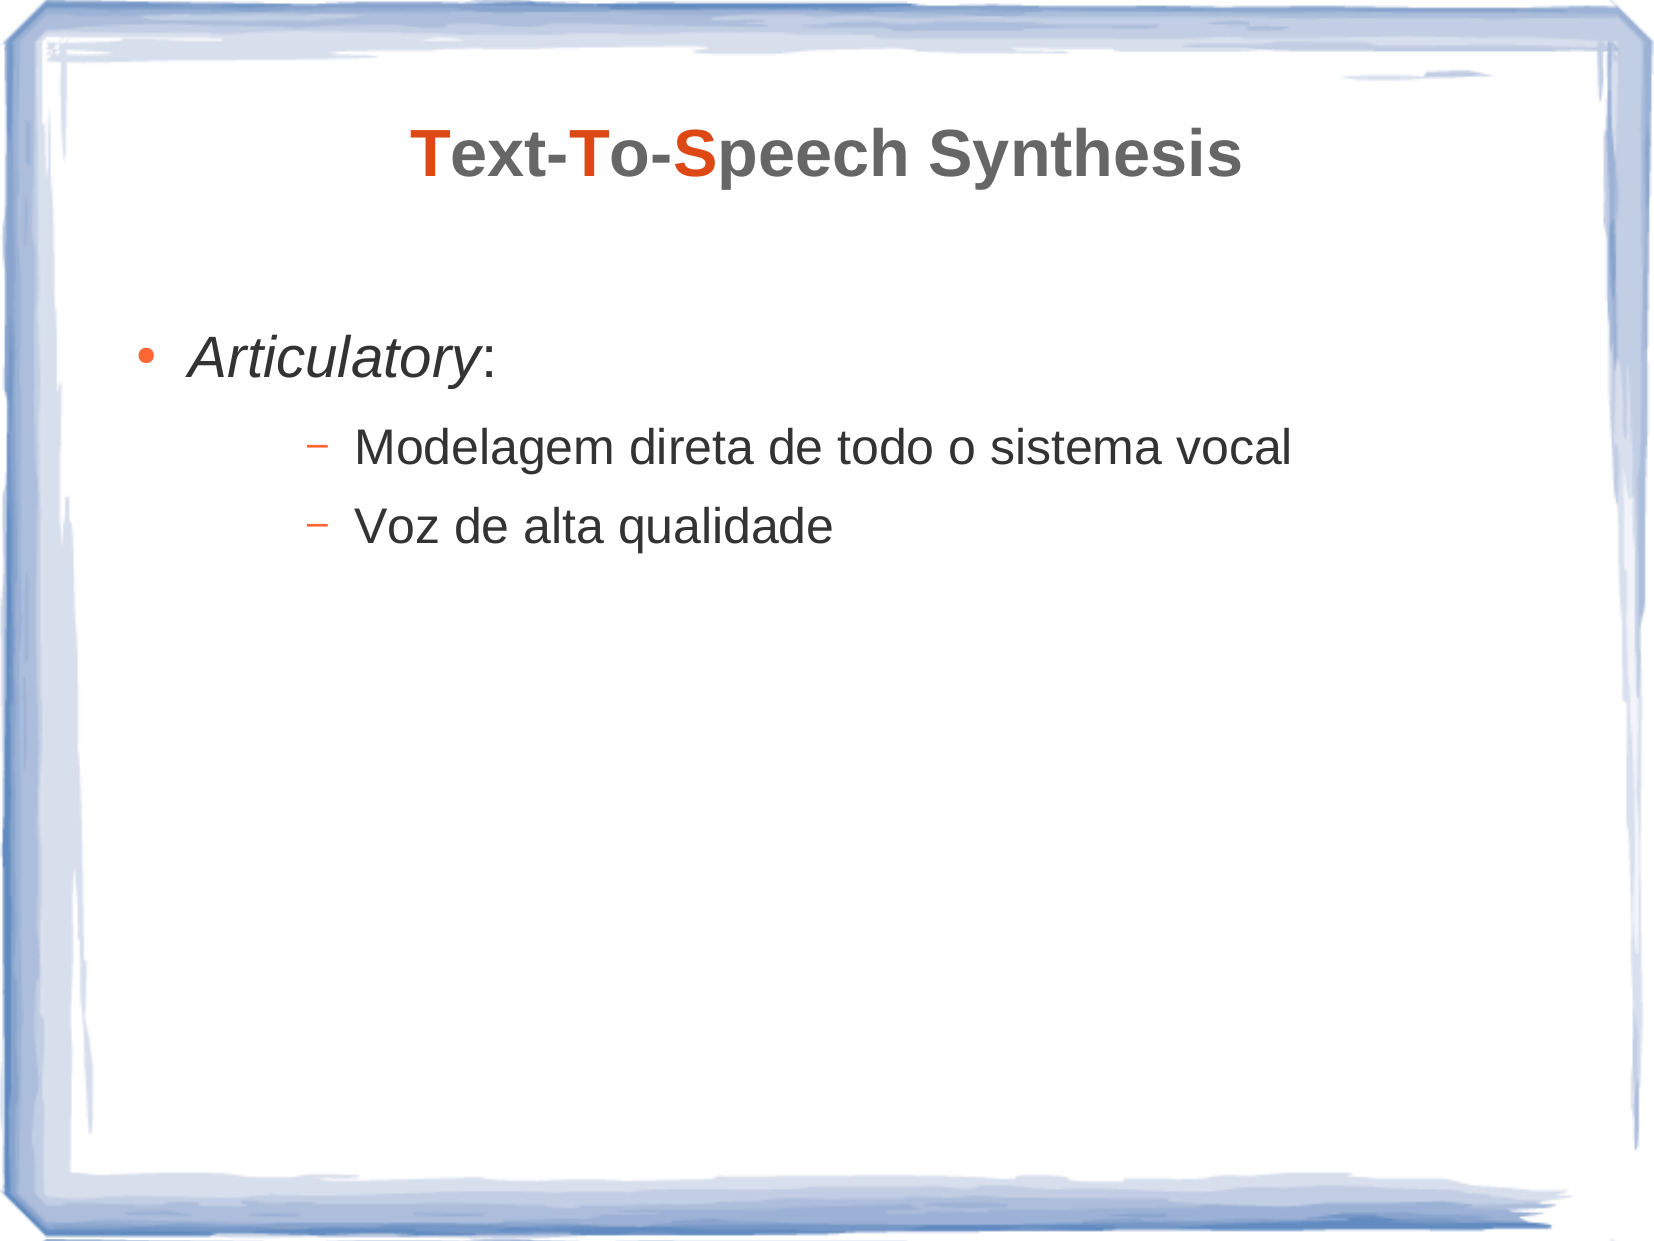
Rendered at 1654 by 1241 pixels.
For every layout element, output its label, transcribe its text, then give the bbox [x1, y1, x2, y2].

title Text-To-Speech Synthesis [82, 49, 1571, 257]
list Articulatory: Modelagem direta de todo o sistema vocal Voz de alta qualidade [118, 324, 1571, 1045]
picture [0, 0, 1654, 1241]
